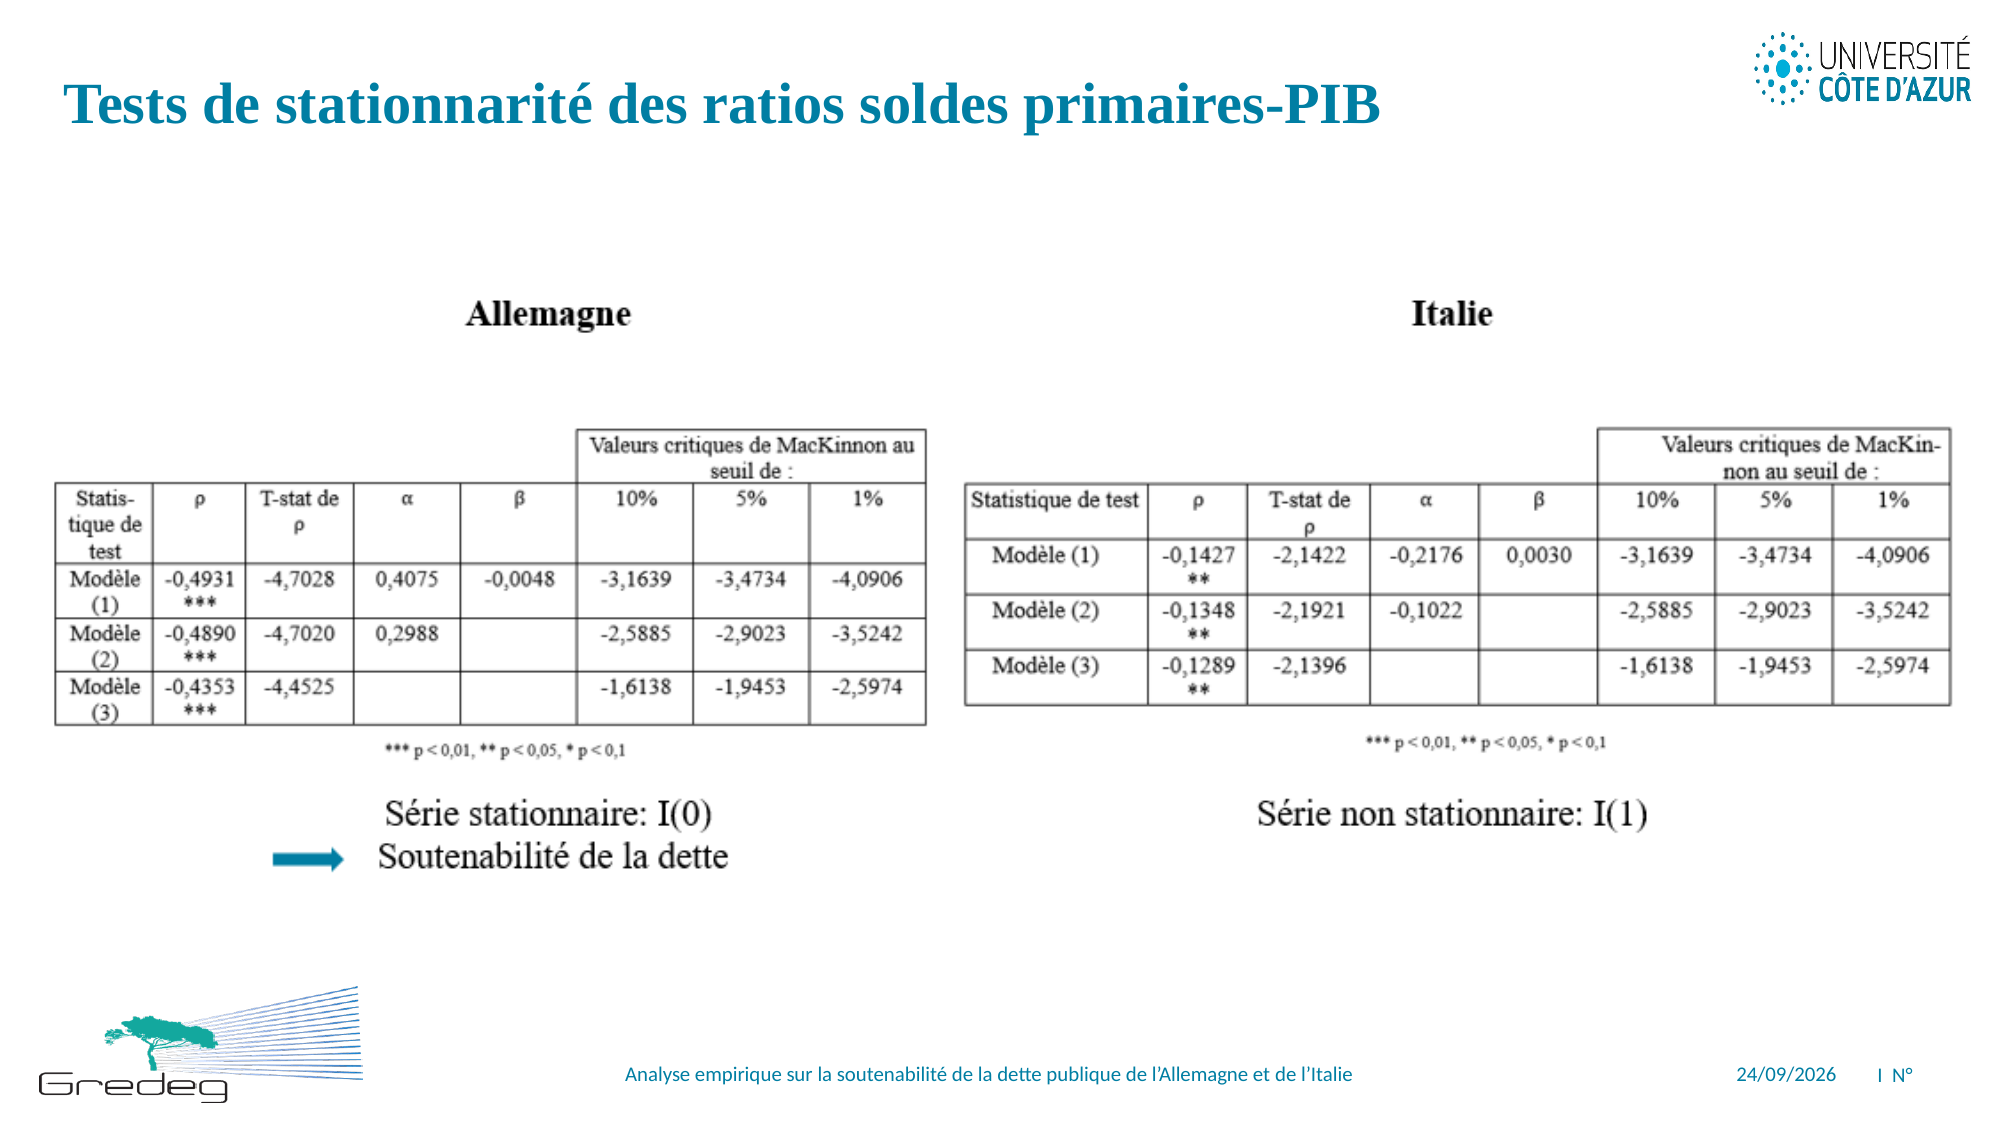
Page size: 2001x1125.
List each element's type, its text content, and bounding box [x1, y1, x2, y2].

text_box 14/02/2025 [1721, 1042, 1876, 1103]
text_box Analyse empirique sur la soutenabilité de la dette publique de l’Allemagne et de l’Italie [477, 1042, 1502, 1103]
picture [37, 228, 1963, 931]
title Tests de stationnarité des ratios soldes primaires-PIB [48, 25, 1886, 184]
